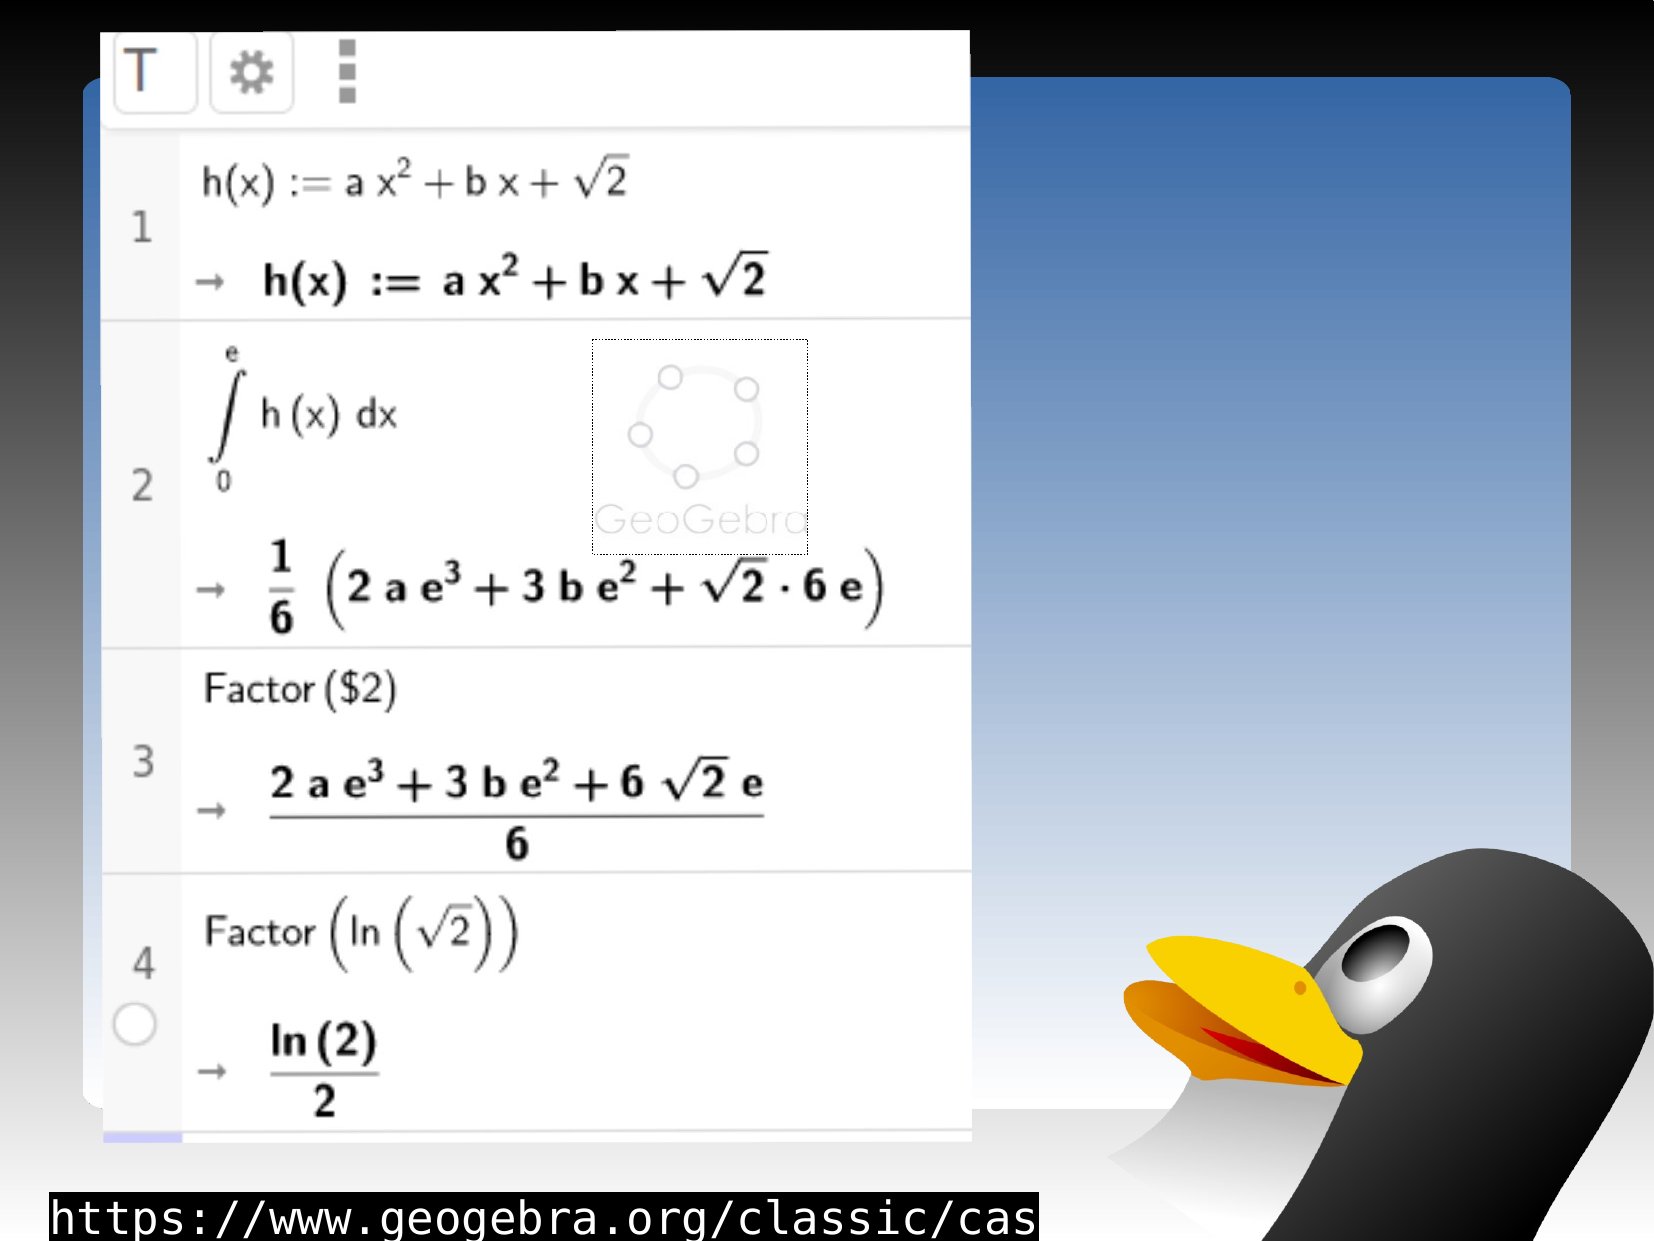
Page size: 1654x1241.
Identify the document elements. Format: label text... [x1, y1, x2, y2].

text_box https://www.geogebra.org/classic/cas [34, 1116, 1163, 1241]
picture [99, 29, 972, 1116]
picture [1032, 696, 1654, 1241]
